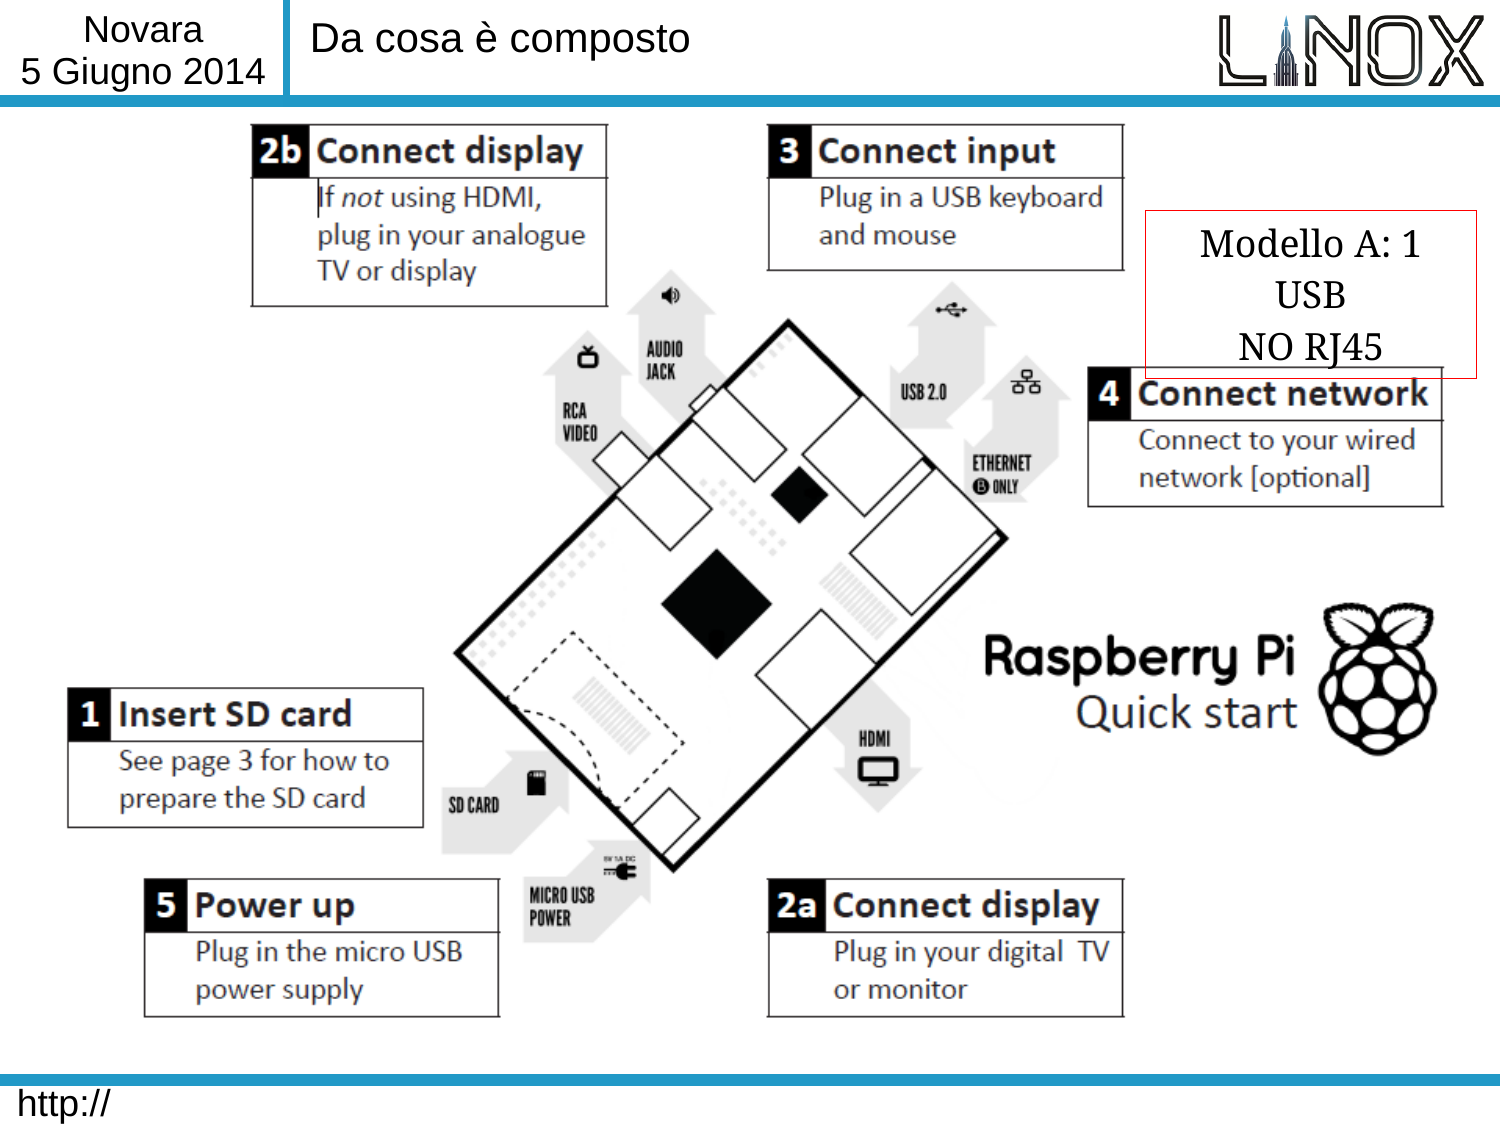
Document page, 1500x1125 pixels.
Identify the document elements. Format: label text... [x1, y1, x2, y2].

list Da cosa è composto [295, 7, 1321, 83]
text_box Modello A: 1 USB NO RJ45 [1145, 210, 1477, 312]
picture [0, 1074, 1500, 1086]
picture [1146, 312, 1460, 378]
picture [0, 0, 1500, 1035]
